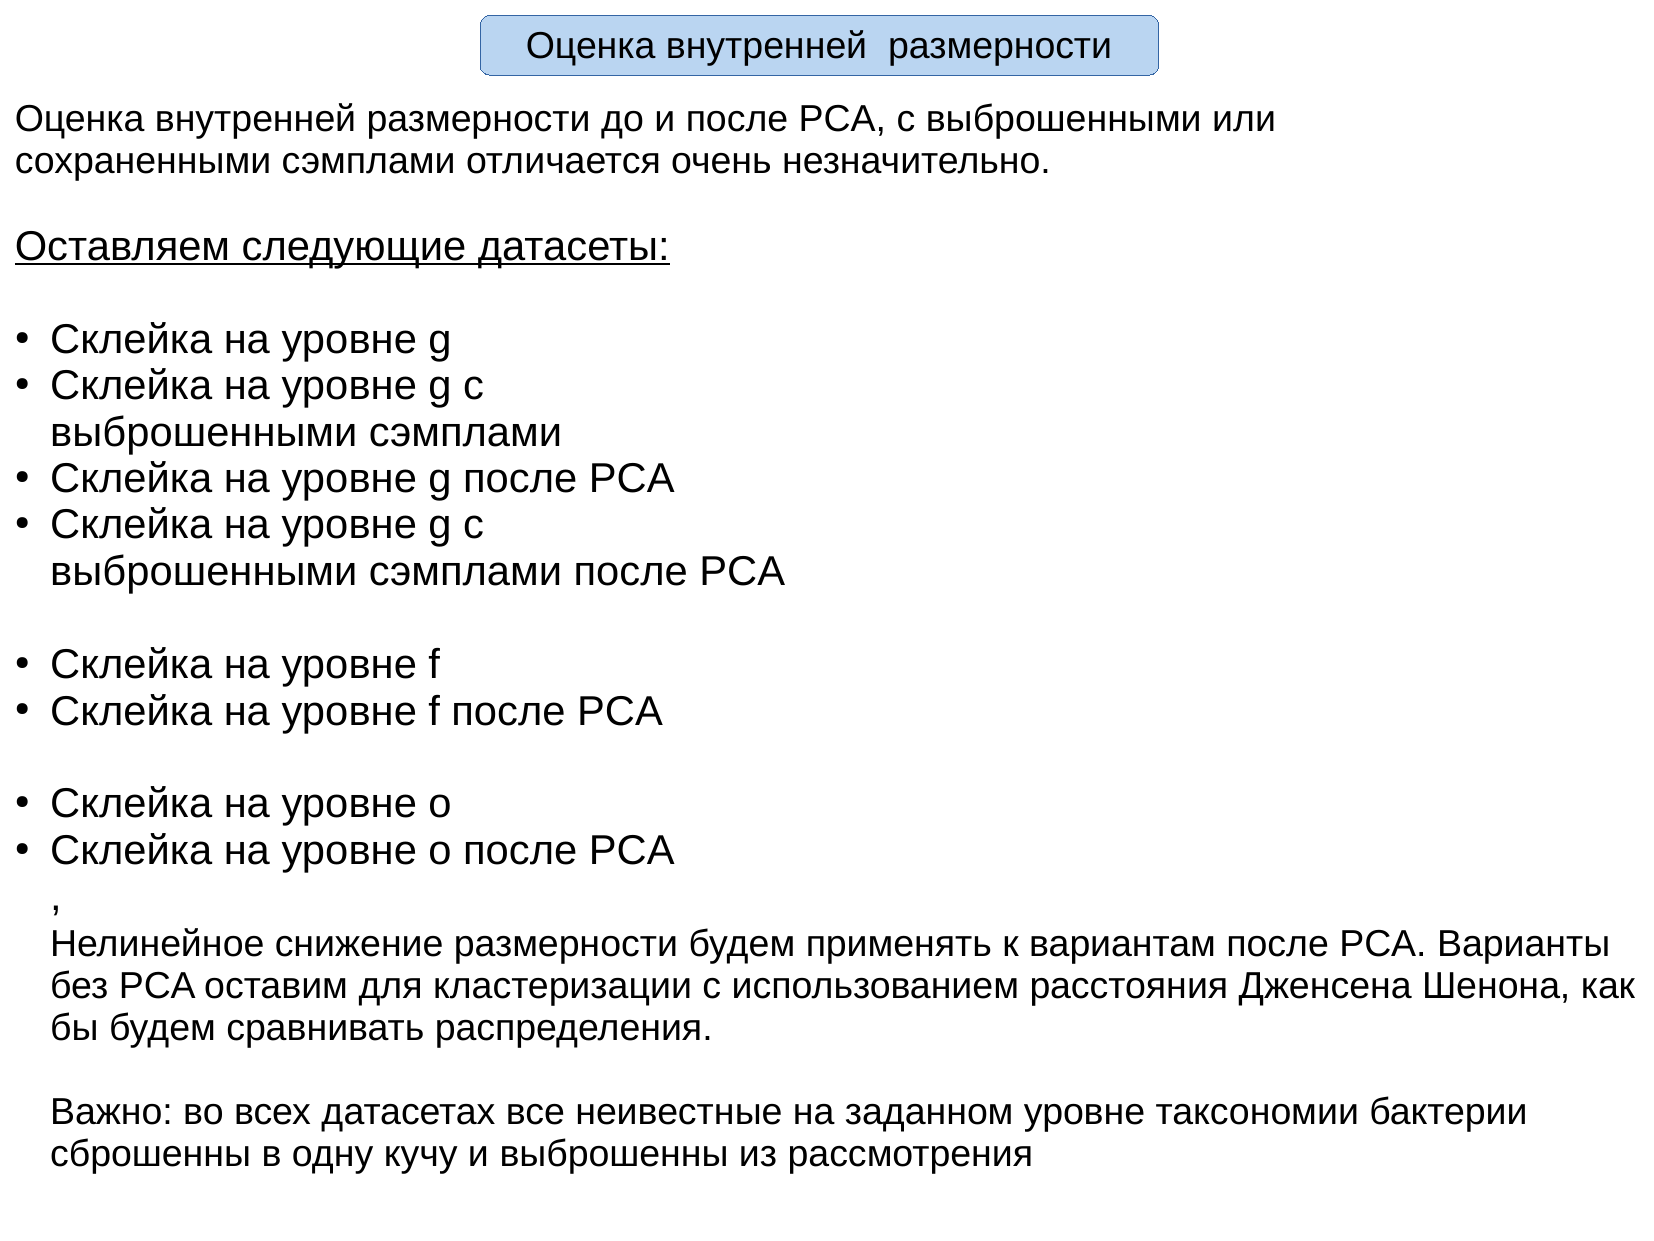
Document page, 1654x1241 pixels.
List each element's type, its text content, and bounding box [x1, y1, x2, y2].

text_box Оценка внутренней размерности до и после PCA, с выброшенными или сохраненными сэмплами отличается очень незначительно. [0, 90, 1501, 189]
text_box Нелинейное снижение размерности будем применять к вариантам после PCA. Варианты без PCA оставим для кластеризации с использованием расстояния Дженсена Шенона, как бы будем сравнивать распределения. Важно: во всех датасетах все неивестные на заданном уровне таксономии бактерии сброшенны в одну кучу и выброшенны из рассмотрения [0, 915, 1654, 1241]
text_box Оставляем следующие датасеты: Склейка на уровне g Склейка на уровне g c выброшенными сэмплами Склейка на уровне g после PCA Склейка на уровне g c выброшенными сэмплами после PCA Склейка на уровне f Склейка на уровне f после PCA Склейка на уровне o Склейка на уровне o после PCA , [0, 215, 811, 915]
text_box Оценка внутренней размерности [480, 15, 1159, 76]
